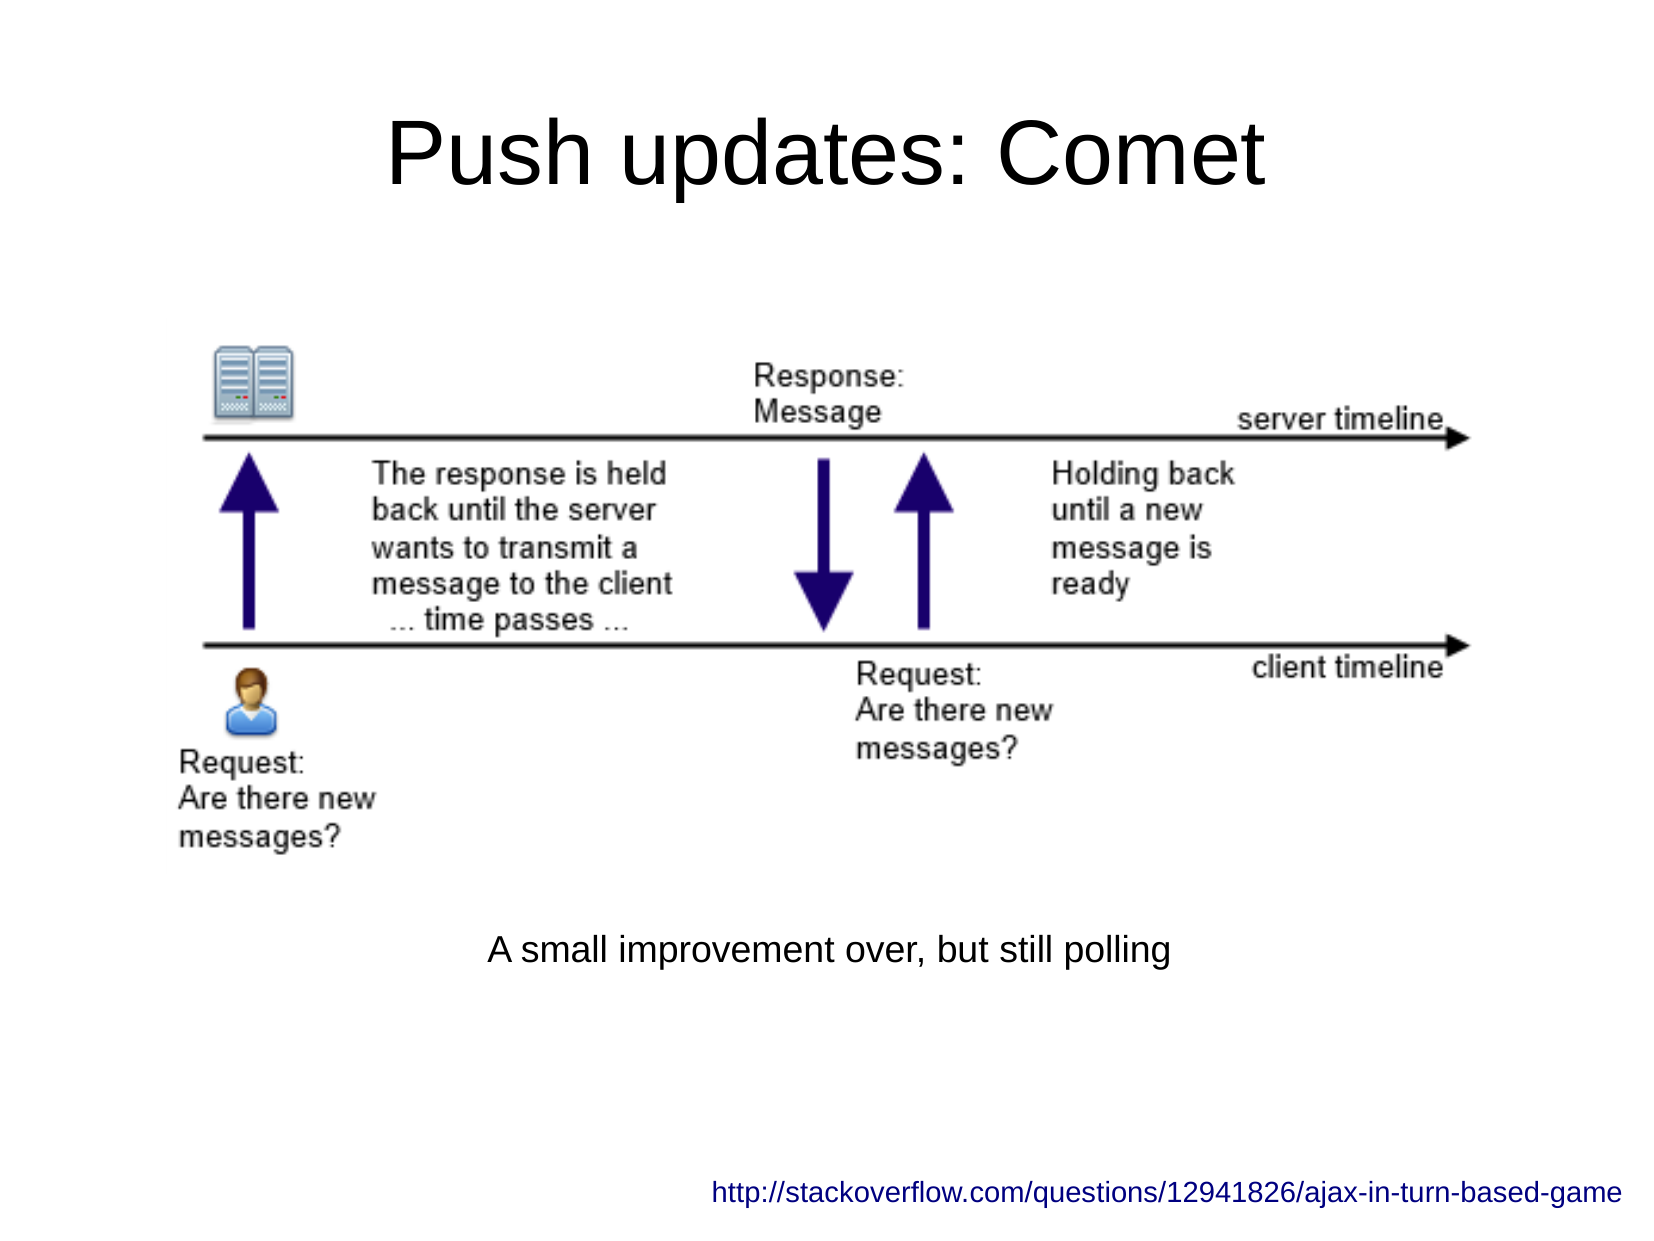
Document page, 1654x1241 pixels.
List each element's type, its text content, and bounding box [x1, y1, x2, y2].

text_box A small improvement over, but still polling [472, 921, 1188, 979]
title Push updates: Comet [82, 49, 1571, 257]
picture [165, 318, 1498, 875]
text_box http://stackoverflow.com/questions/12941826/ajax-in-turn-based-game [696, 1168, 1635, 1217]
